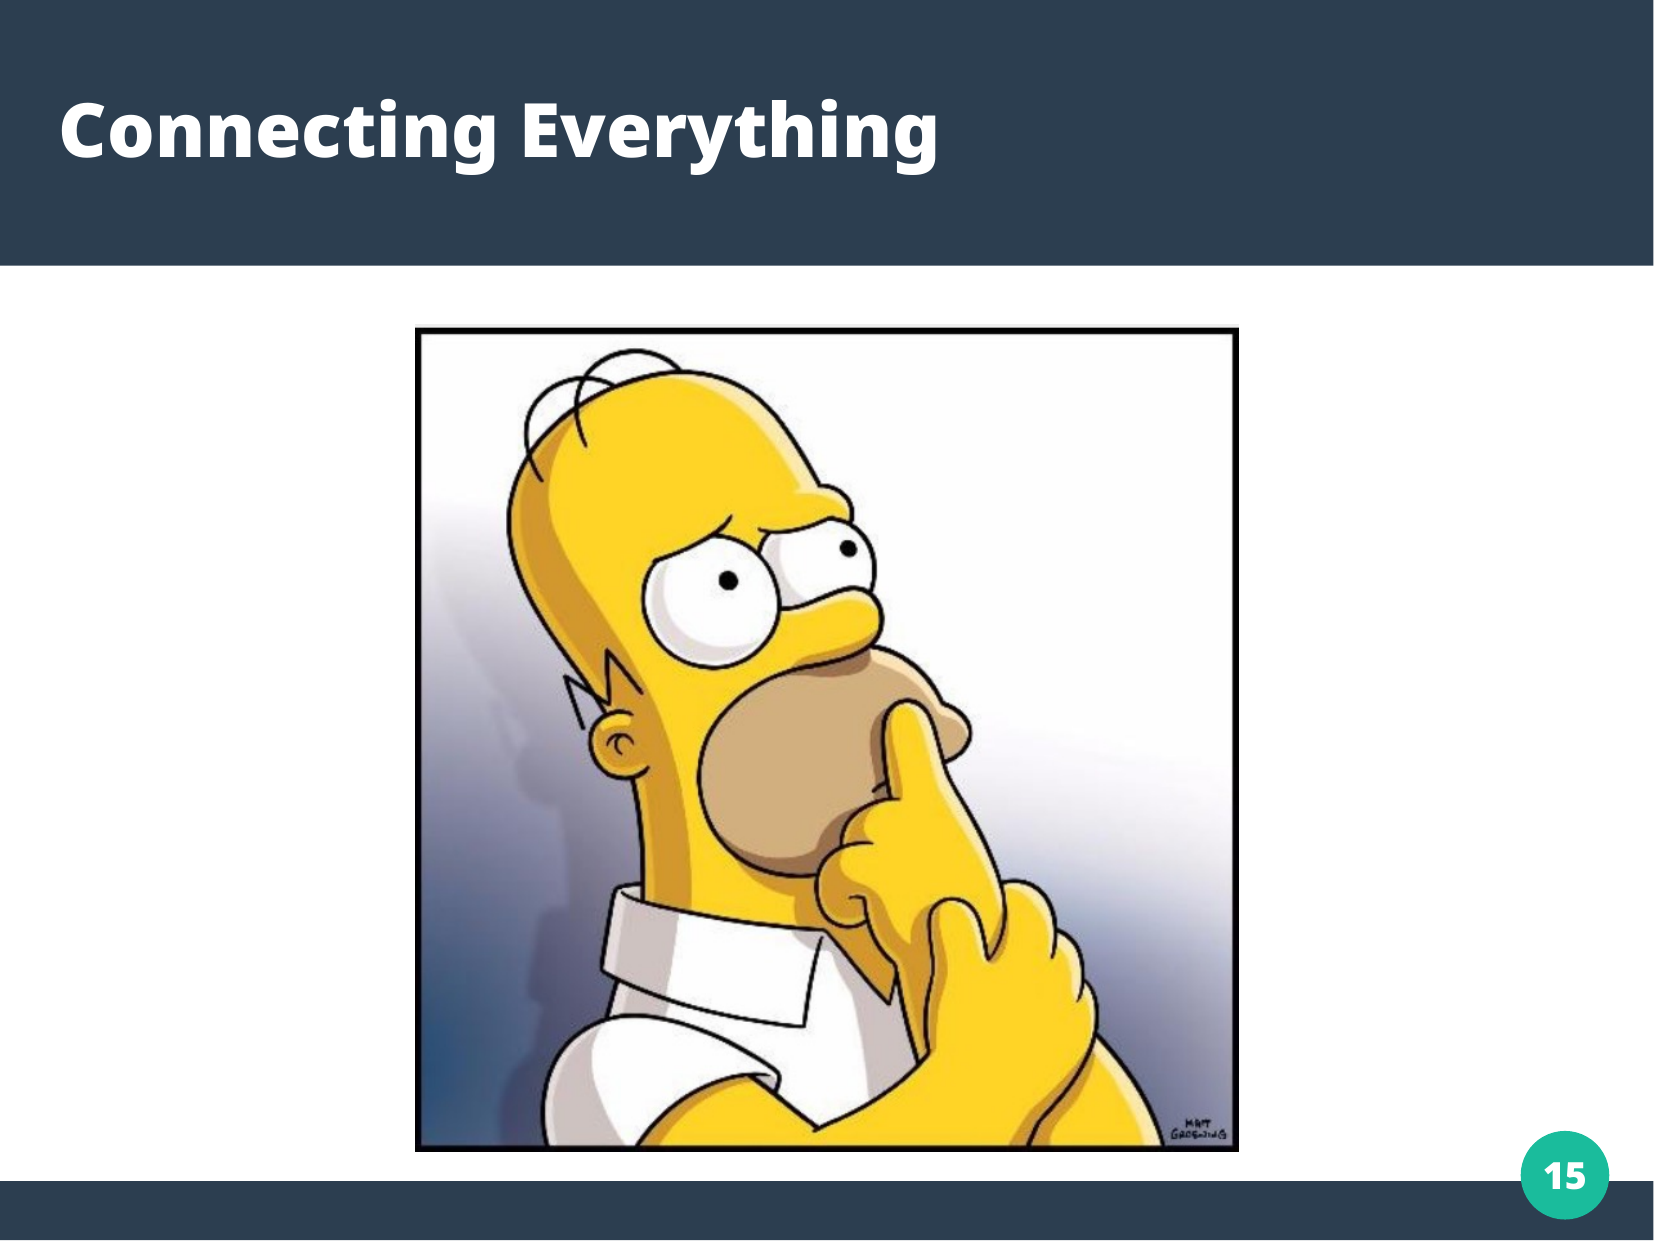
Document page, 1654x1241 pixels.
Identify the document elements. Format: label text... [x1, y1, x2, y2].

title Connecting Everything [59, 49, 1595, 207]
picture [415, 324, 1239, 1152]
